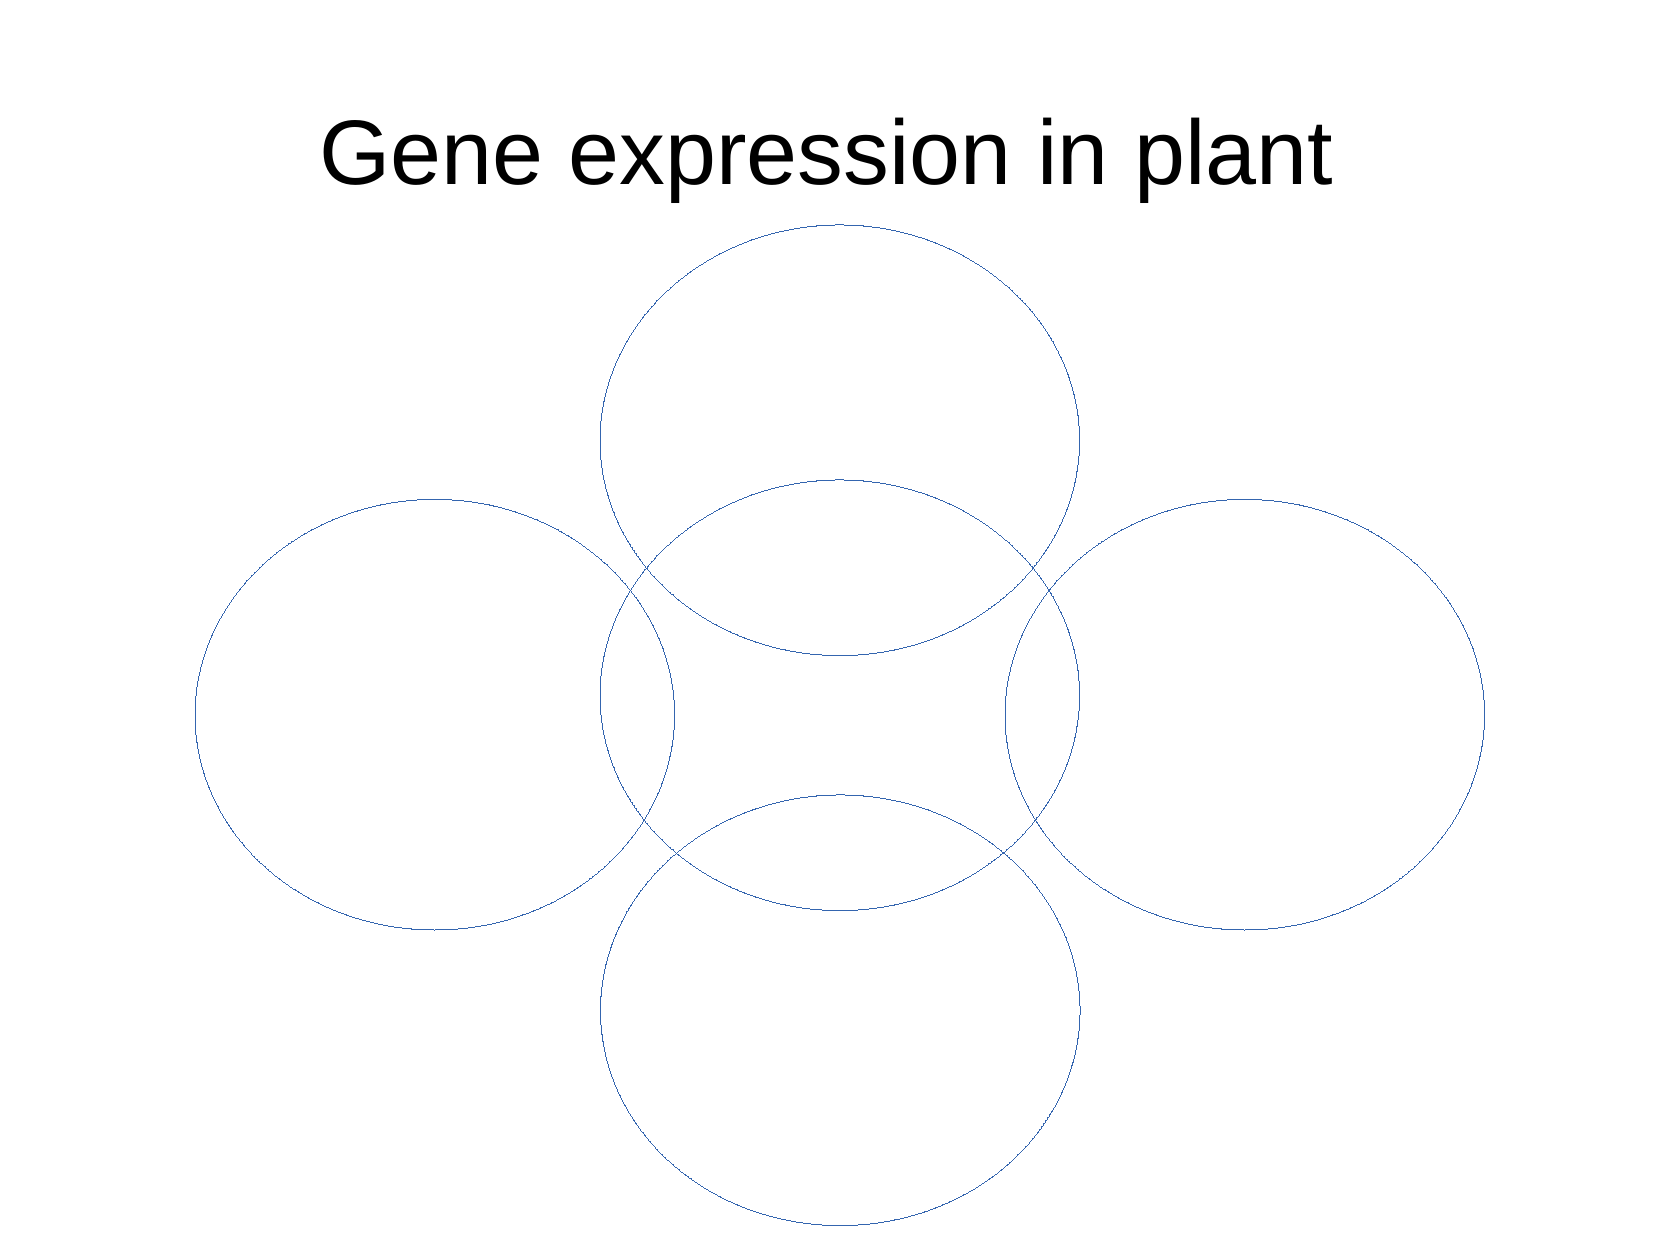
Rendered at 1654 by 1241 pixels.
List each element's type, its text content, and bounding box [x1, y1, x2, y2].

text_box [195, 224, 1485, 1226]
title Gene expression in plant [82, 49, 1571, 257]
